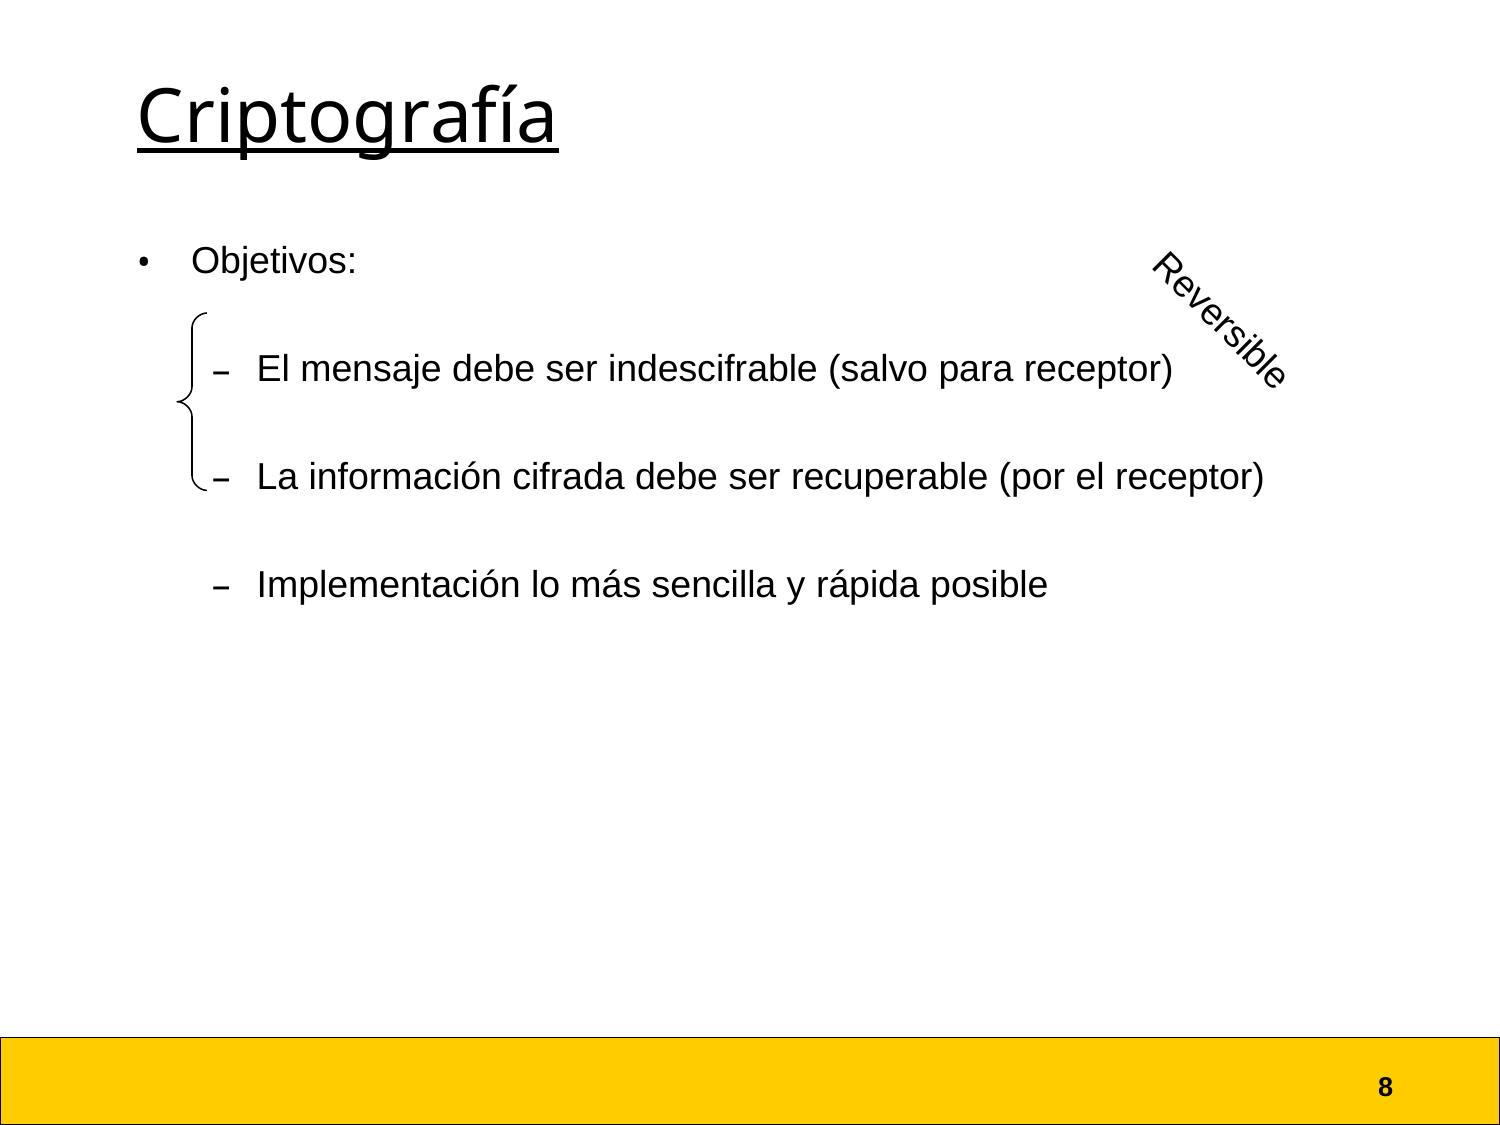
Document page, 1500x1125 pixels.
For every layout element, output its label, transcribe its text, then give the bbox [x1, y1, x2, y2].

title Criptografía [121, 24, 1500, 172]
text_box Reversible [1129, 221, 1500, 602]
text_box Objetivos: El mensaje debe ser indescifrable (salvo para receptor) La información cifrada debe ser recuperable (por el receptor) Implementación lo más sencilla y rápida posible [122, 211, 1500, 975]
